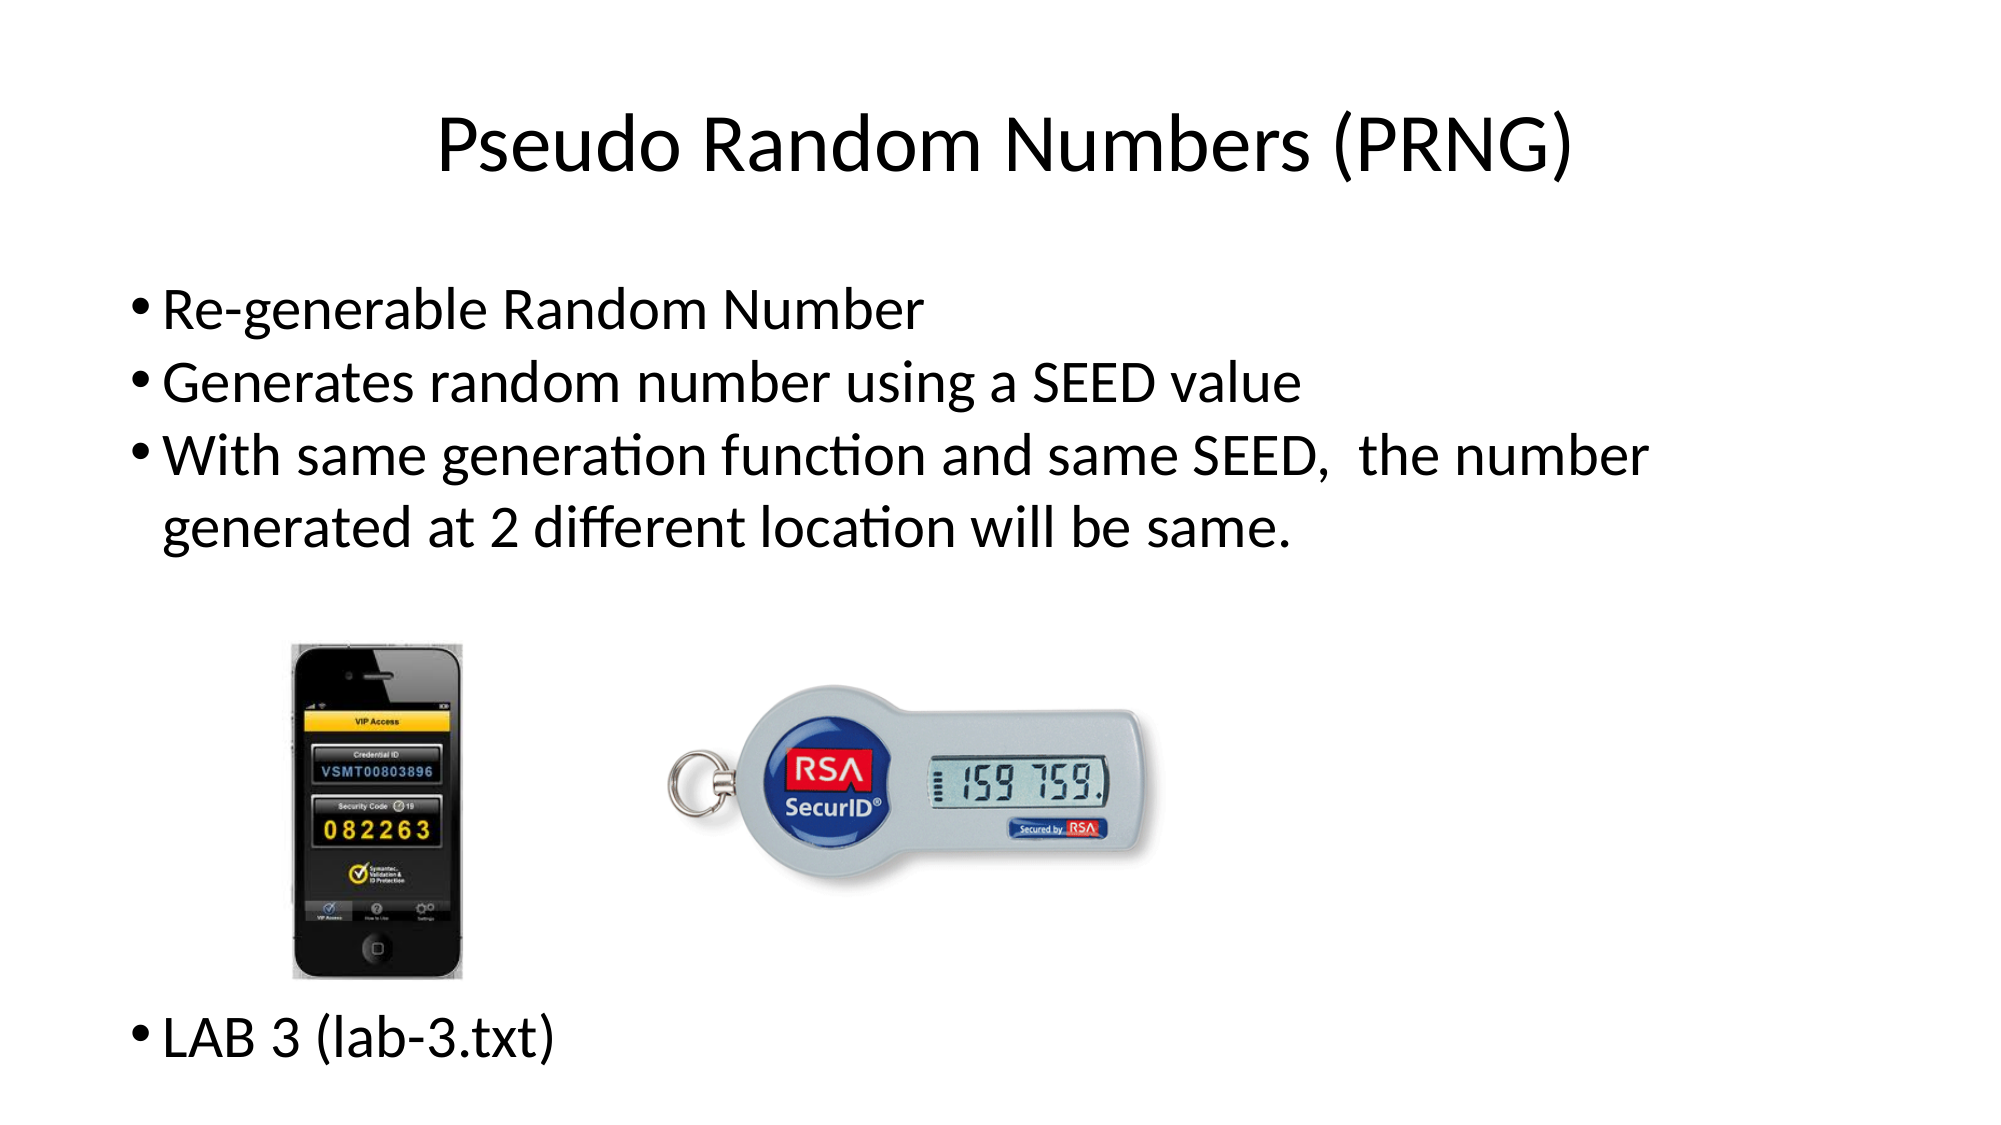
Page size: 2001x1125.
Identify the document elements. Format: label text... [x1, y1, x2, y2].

text_box Pseudo Random Numbers (PRNG) [142, 45, 1871, 233]
text_box Re-generable Random Number Generates random number using a SEED value With same generation function and same SEED, the number generated at 2 different location will be same. LAB 3 (lab-3.txt) [117, 262, 1903, 1075]
picture [262, 640, 492, 985]
picture [646, 640, 1185, 938]
